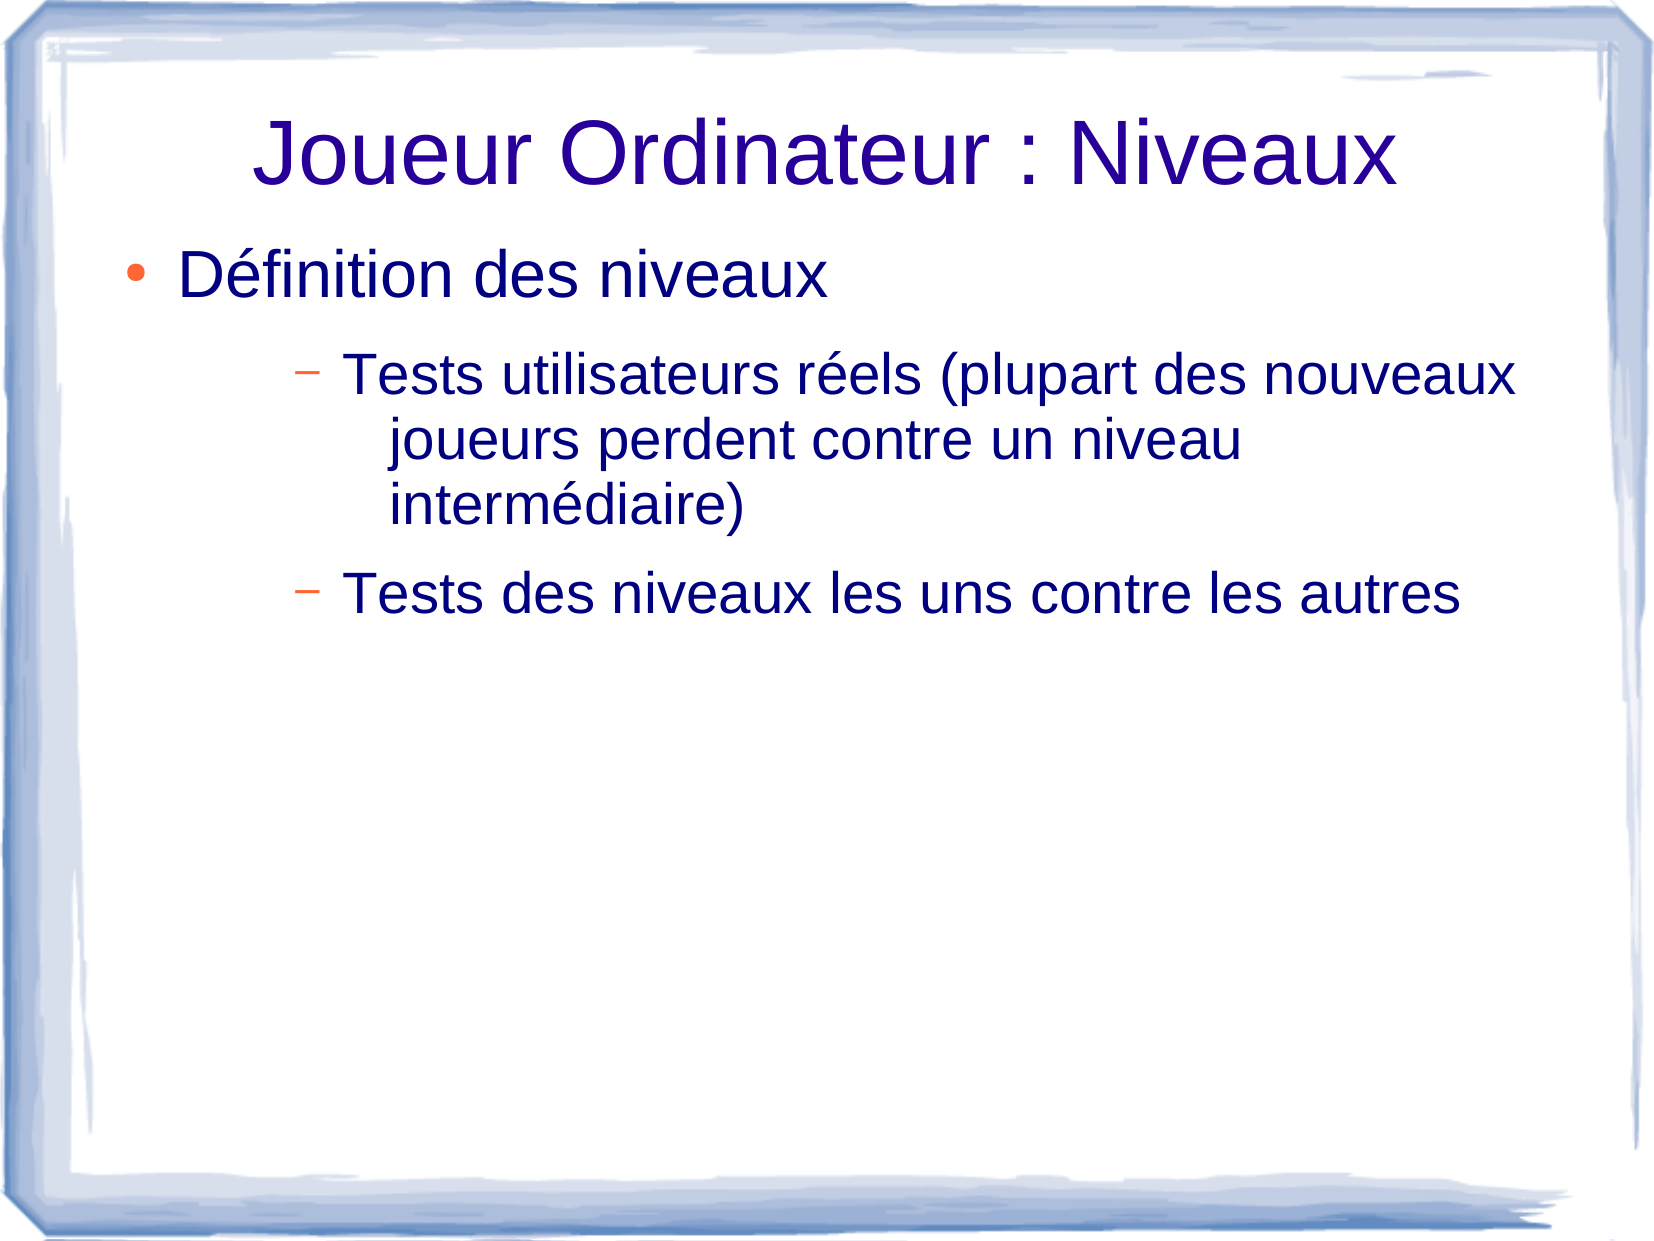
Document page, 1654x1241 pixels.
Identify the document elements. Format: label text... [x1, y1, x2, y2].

list Définition des niveaux Tests utilisateurs réels (plupart des nouveaux joueurs perdent contre un niveau intermédiaire) Tests des niveaux les uns contre les autres [106, 237, 1560, 942]
title Joueur Ordinateur : Niveaux [82, 49, 1571, 257]
picture [0, 0, 1654, 1241]
